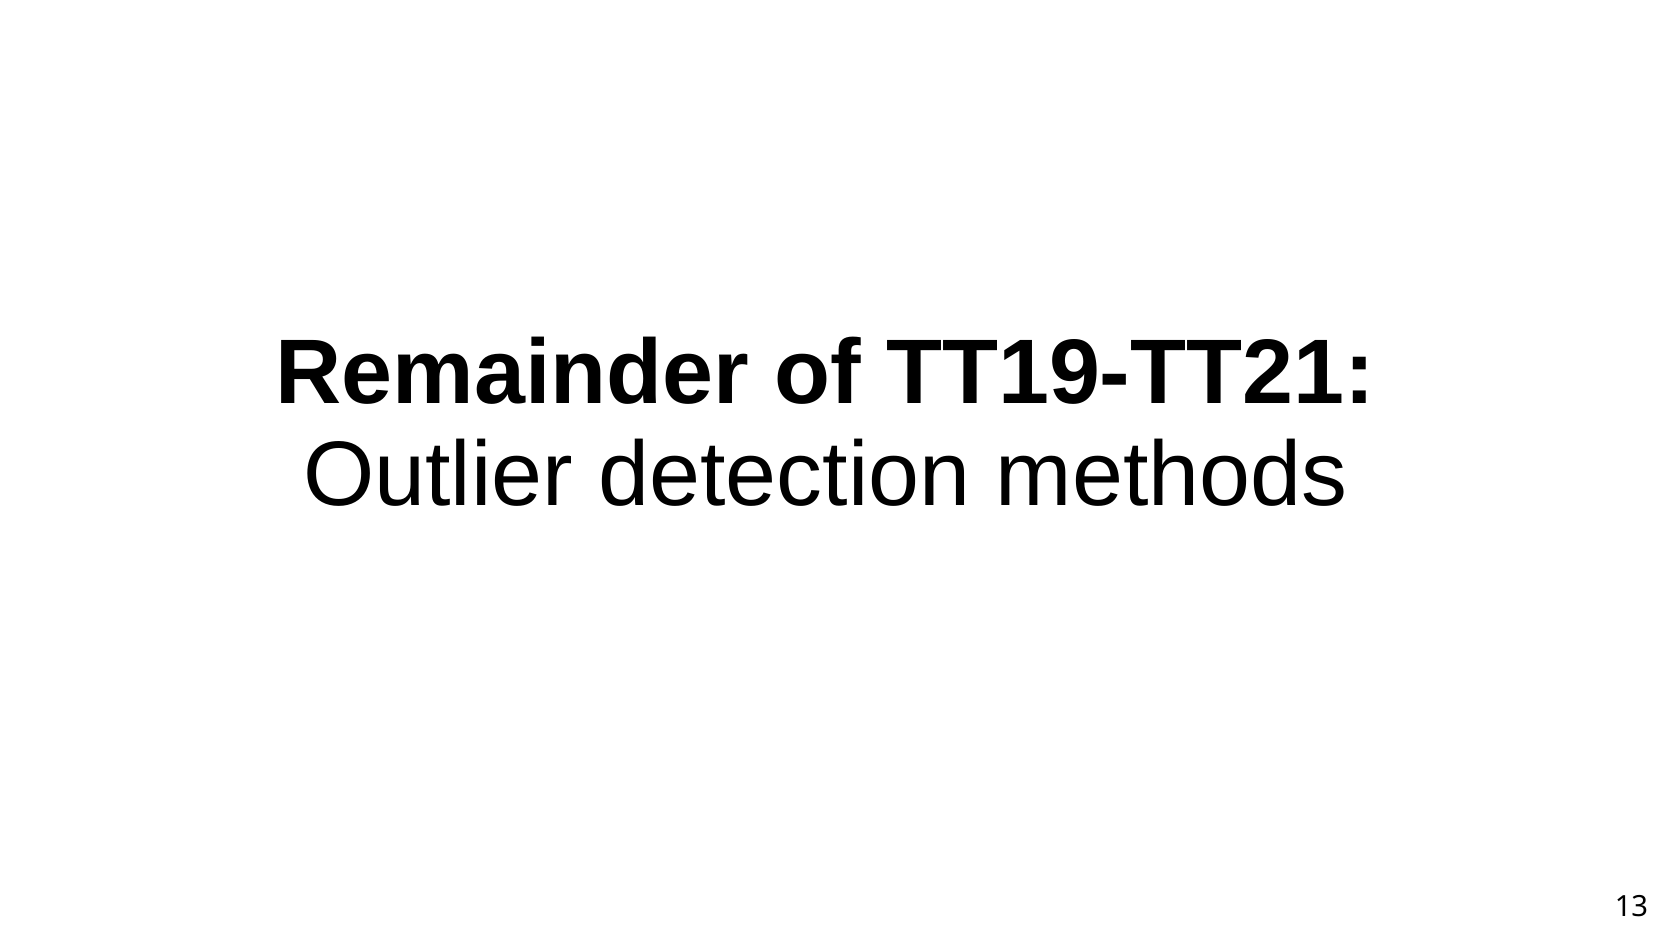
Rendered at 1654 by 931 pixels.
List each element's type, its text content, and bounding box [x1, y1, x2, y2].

title Remainder of TT19-TT21: Outlier detection methods [81, 320, 1570, 526]
